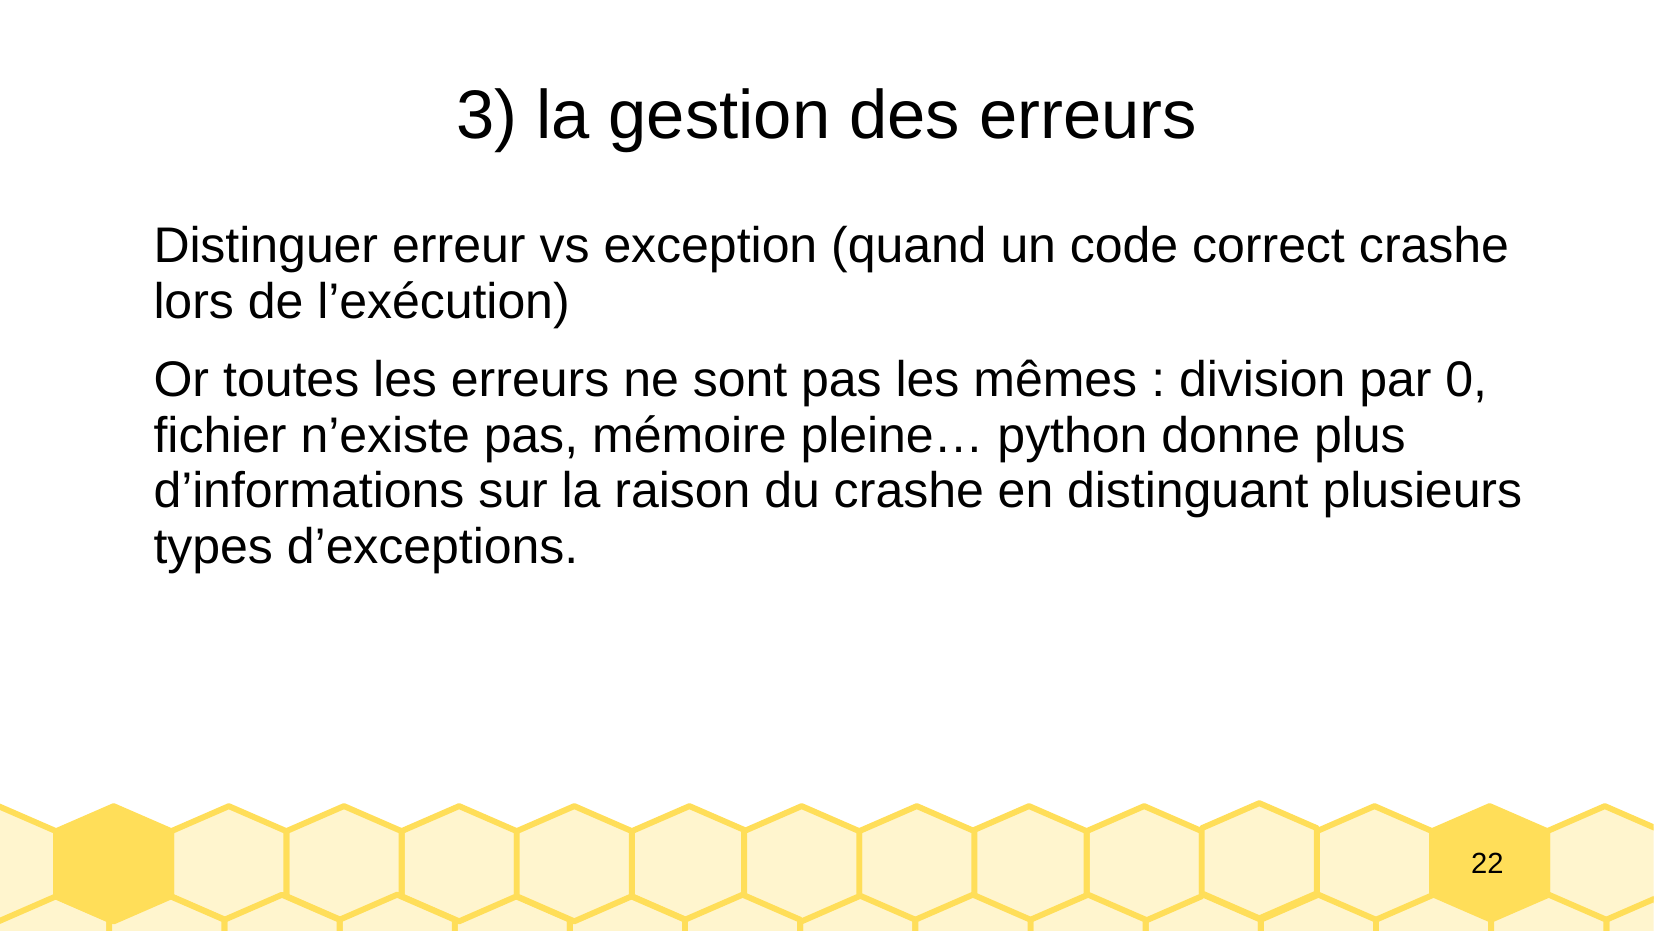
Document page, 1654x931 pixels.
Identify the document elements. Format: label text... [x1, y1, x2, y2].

list Distinguer erreur vs exception (quand un code correct crashe lors de l’exécution) Or toutes les erreurs ne sont pas les mêmes : division par 0, fichier n’existe pas, mémoire pleine… python donne plus d’informations sur la raison du crashe en distinguant plusieurs types d’exceptions. [82, 217, 1571, 758]
title 3) la gestion des erreurs [82, 37, 1571, 193]
